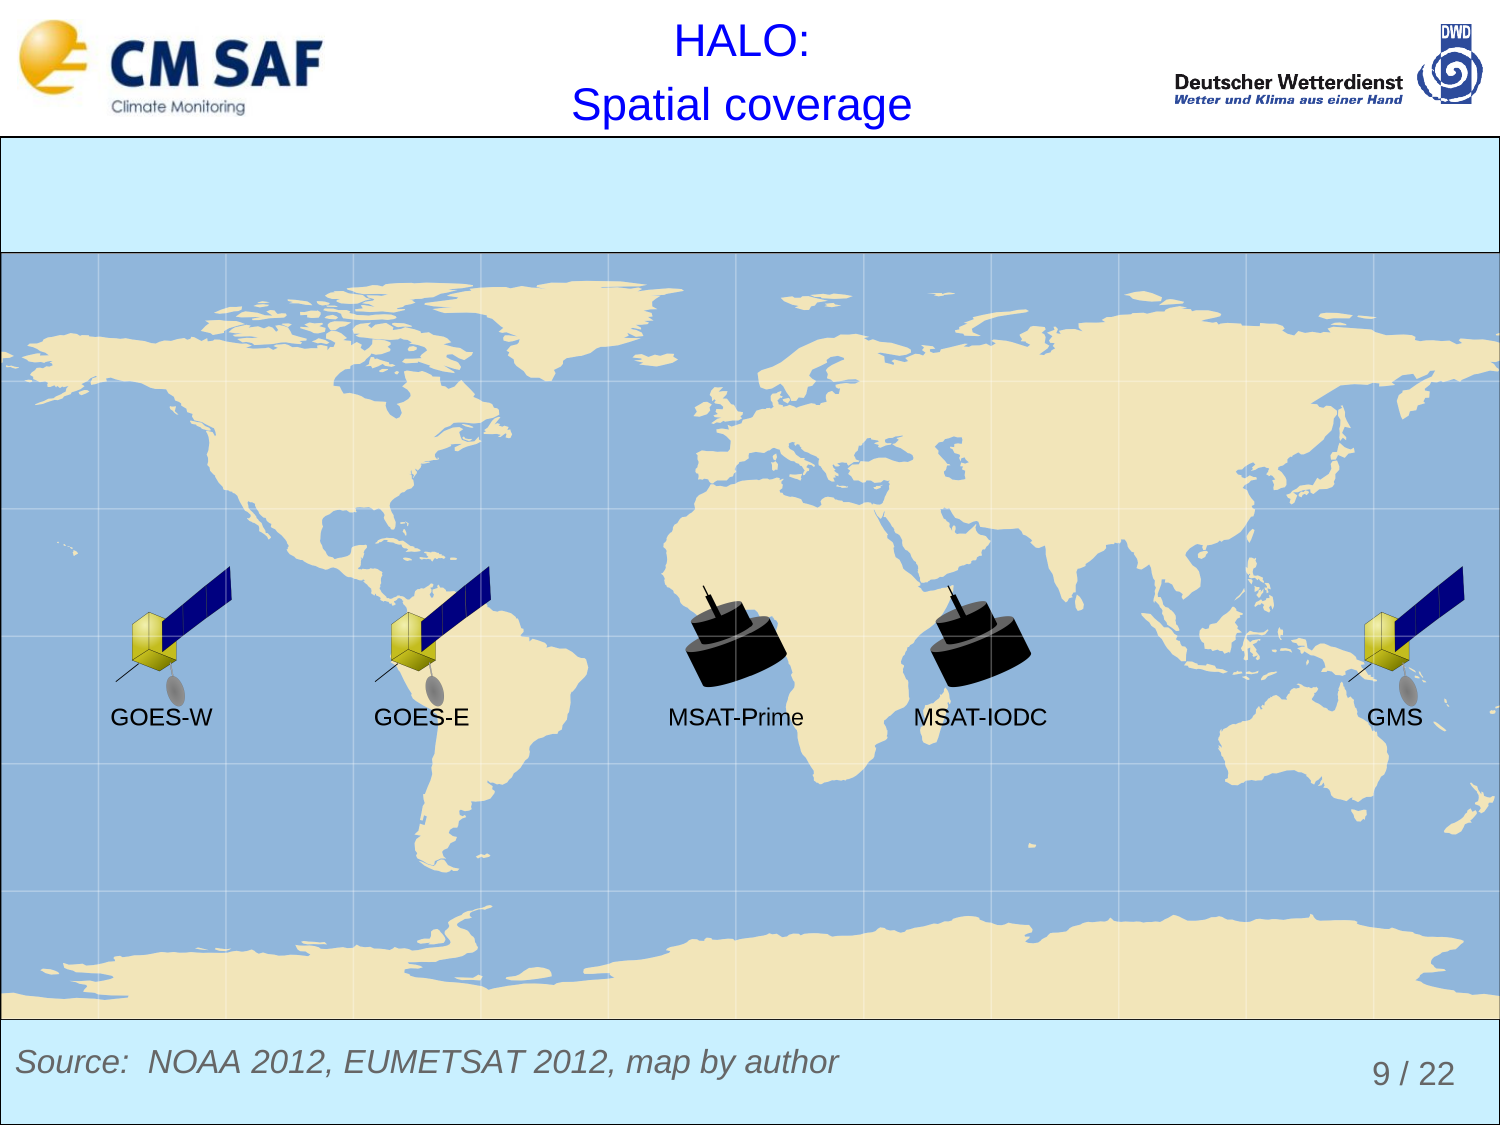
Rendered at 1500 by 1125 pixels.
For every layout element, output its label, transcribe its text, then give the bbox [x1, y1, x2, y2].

picture [17, 19, 325, 117]
picture [1175, 24, 1483, 104]
picture [0, 252, 1500, 1021]
text_box HALO: Spatial coverage [313, 1, 1172, 80]
text_box Source: NOAA 2012, EUMETSAT 2012, map by author [0, 1023, 863, 1094]
